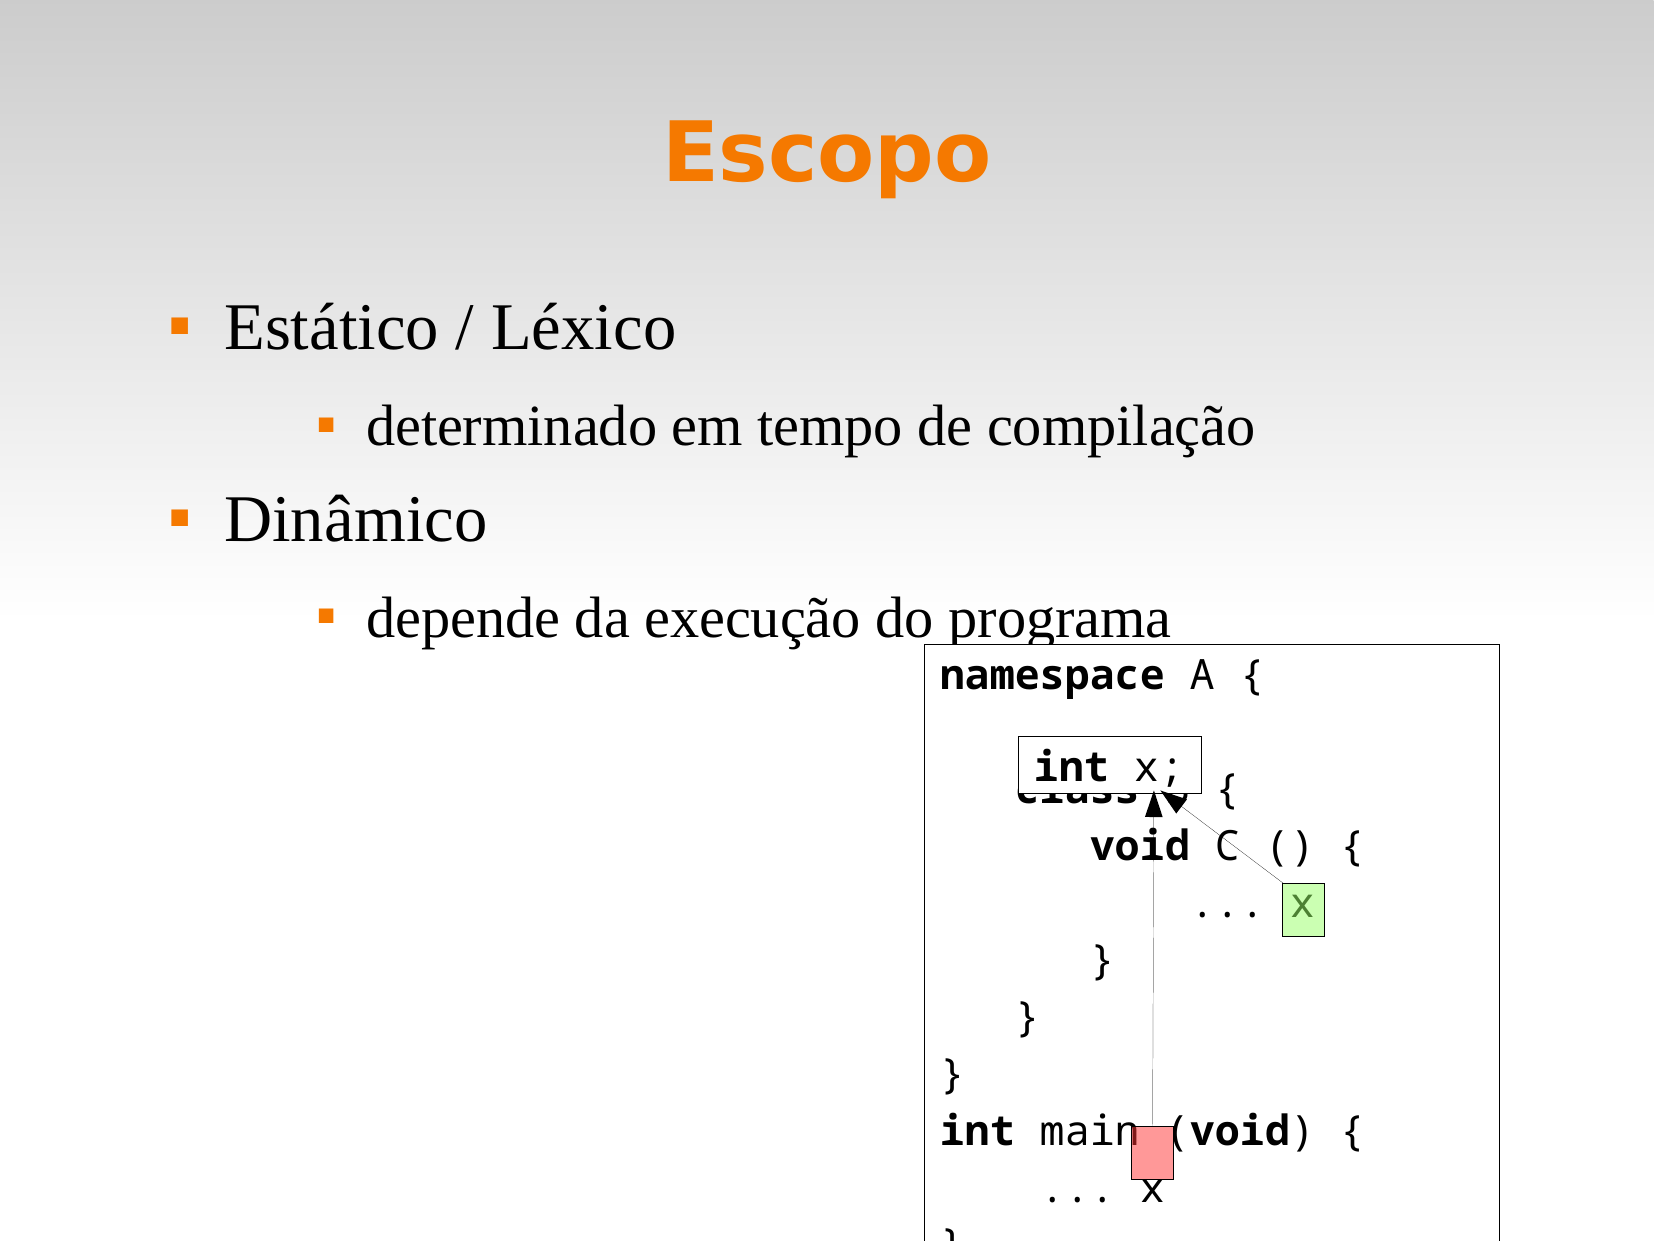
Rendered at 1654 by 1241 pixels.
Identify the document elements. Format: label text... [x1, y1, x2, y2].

text_box [1282, 883, 1325, 937]
text_box namespace A { ... class B { void C () { ... x } } } int main (void) { ... x } [924, 688, 1500, 1228]
text_box [1131, 1126, 1174, 1180]
title Escopo [82, 49, 1571, 257]
text_box int x; [1018, 740, 1202, 791]
list Estático / Léxico determinado em tempo de compilação Dinâmico depende da execução do programa [82, 290, 1571, 1109]
